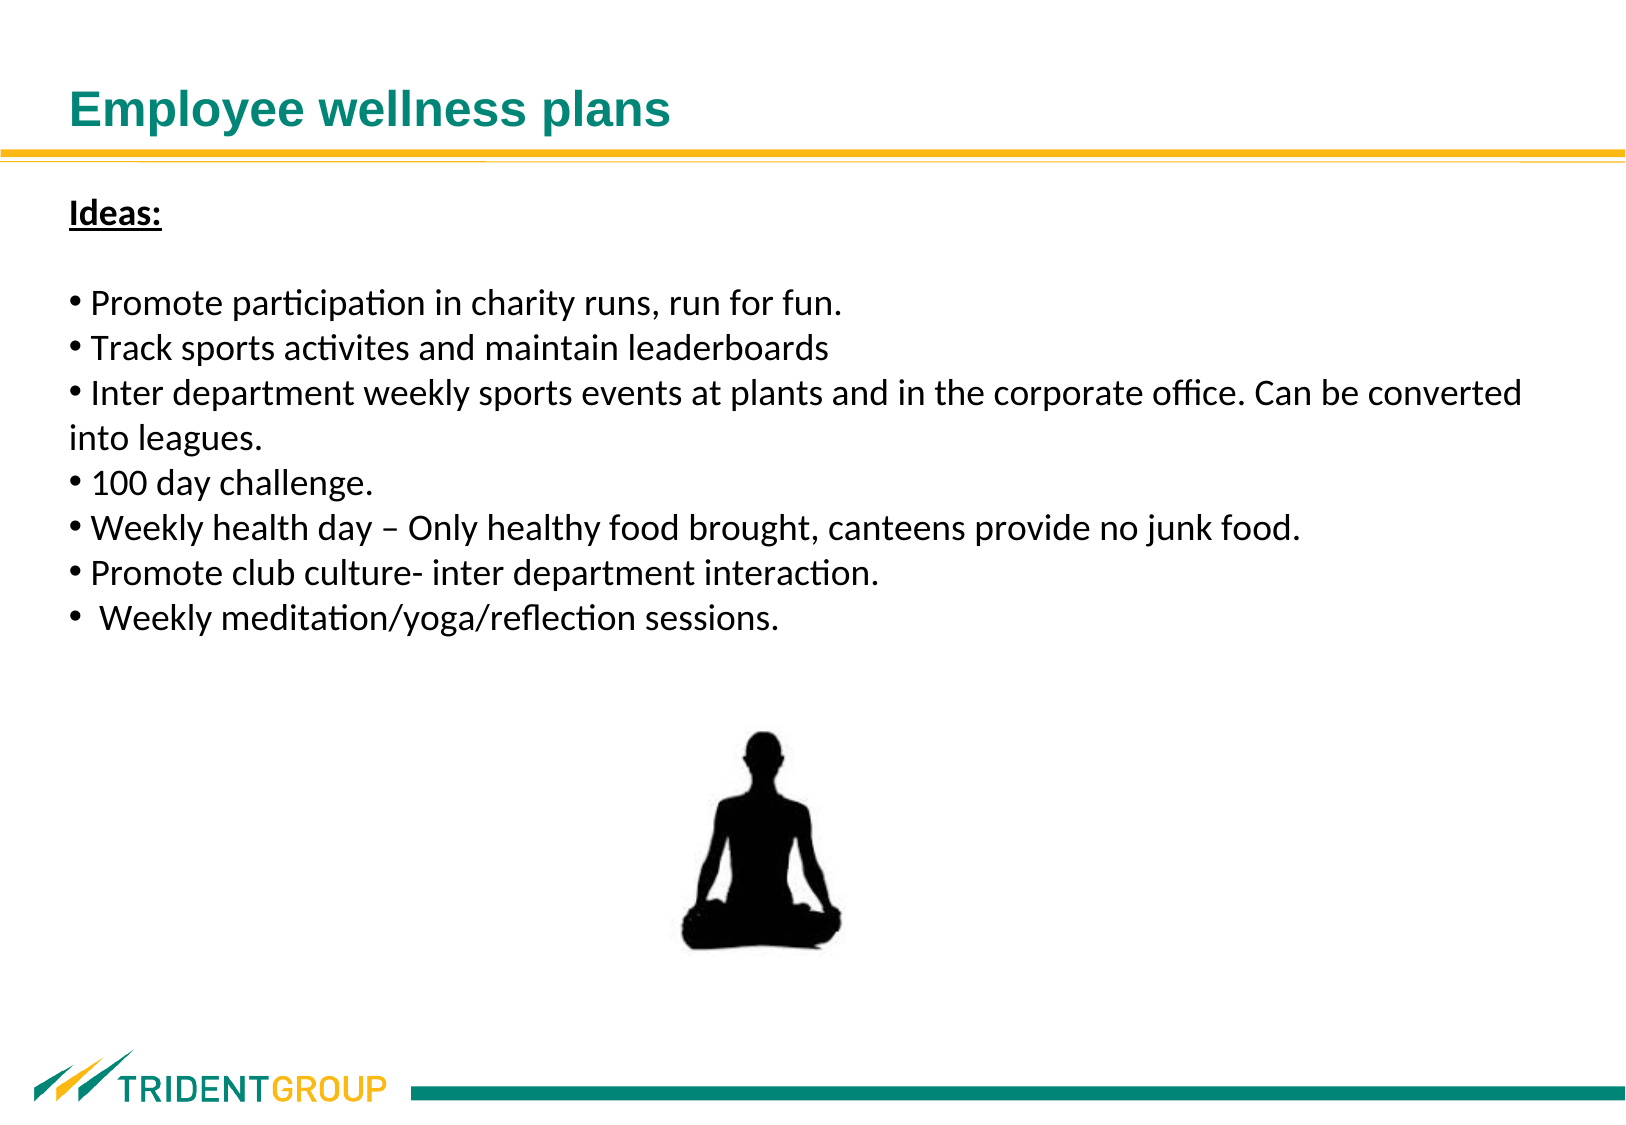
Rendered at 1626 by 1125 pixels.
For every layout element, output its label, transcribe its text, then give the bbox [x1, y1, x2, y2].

text_box Ideas: Promote participation in charity runs, run for fun. Track sports activites and maintain leaderboards Inter department weekly sports events at plants and in the corporate office. Can be converted into leagues. 100 day challenge. Weekly health day – Only healthy food brought, canteens provide no junk food. Promote club culture- inter department interaction. Weekly meditation/yoga/reflection sessions. [54, 180, 1571, 646]
title Employee wellness plans [54, 68, 1571, 145]
picture [27, 1044, 394, 1122]
picture [507, 694, 977, 957]
text_box [0, 149, 1626, 158]
text_box [411, 1086, 1626, 1101]
